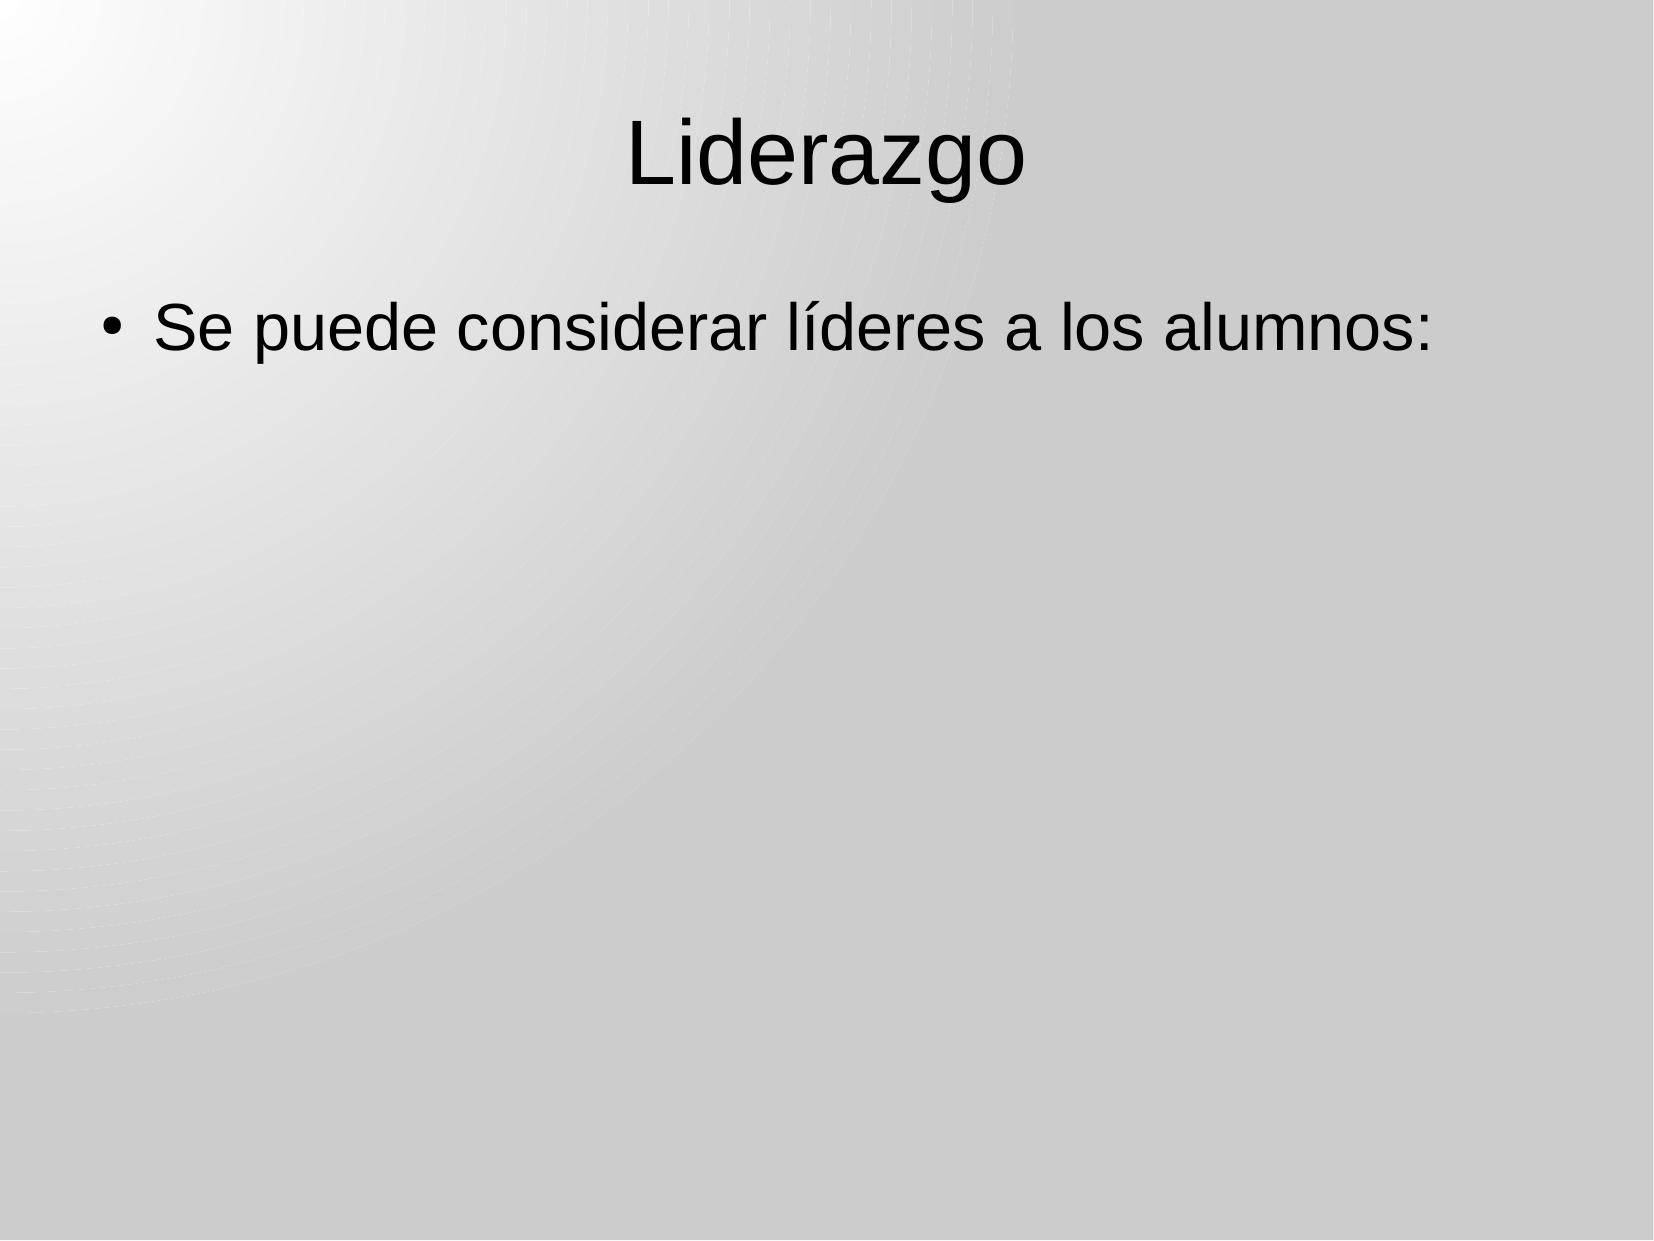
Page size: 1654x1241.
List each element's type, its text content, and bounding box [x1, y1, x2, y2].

list Se puede considerar líderes a los alumnos: [82, 290, 1538, 1109]
title Liderazgo [82, 49, 1571, 257]
